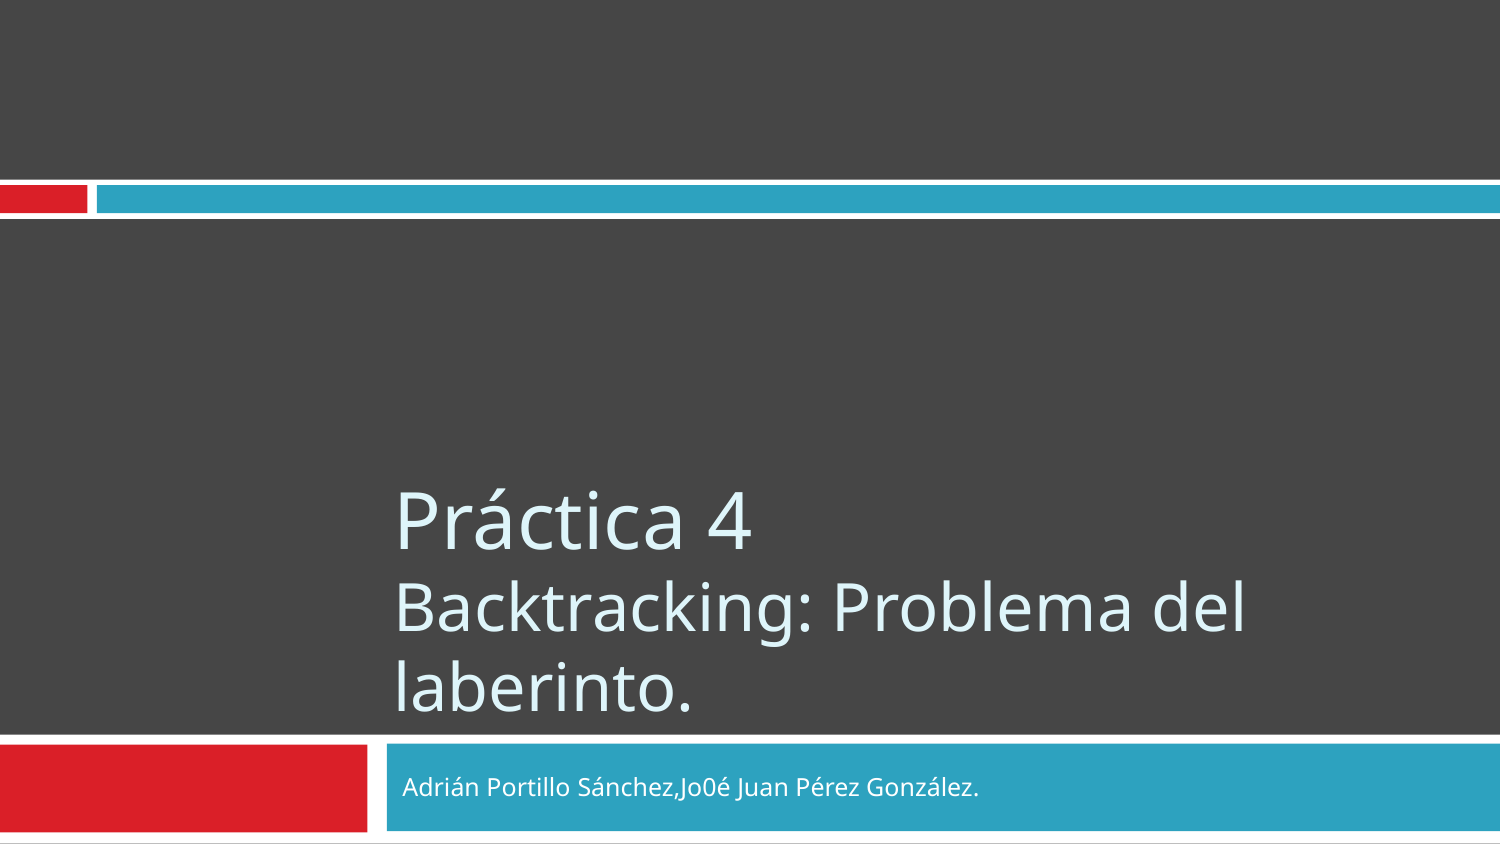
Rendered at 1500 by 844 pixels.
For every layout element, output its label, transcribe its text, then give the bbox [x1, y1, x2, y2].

text_box Adrián Portillo Sánchez,Jo0é Juan Pérez González. [387, 744, 1457, 829]
text_box Práctica 4 Backtracking: Problema del laberinto. [378, 398, 1441, 733]
